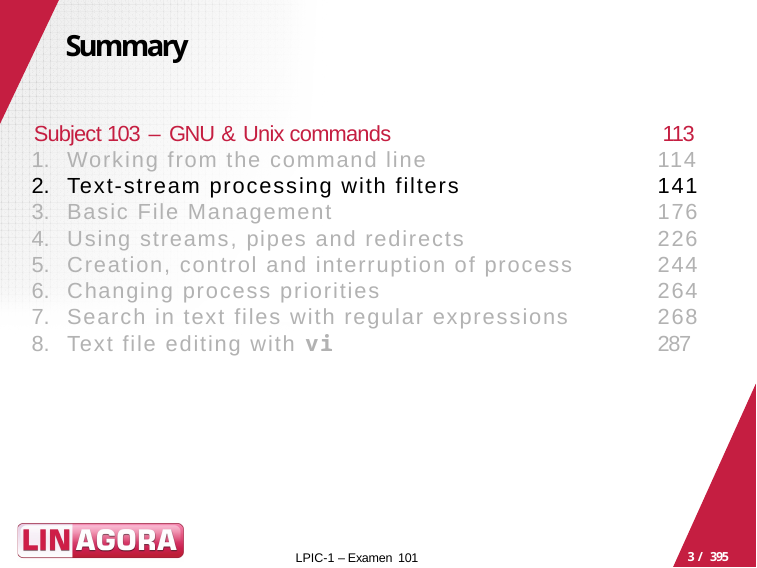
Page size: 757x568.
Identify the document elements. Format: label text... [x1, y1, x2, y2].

text_box Subject 103 – GNU & Unix commands 113 Working from the command line 114 Text-stream processing with filters 141 Basic File Management 176 Using streams, pipes and redirects 226 Creation, control and interruption of process 244 Changing process priorities 264 Search in text files with regular expressions 268 Text file editing with vi 287 [31, 119, 725, 568]
text_box LPIC-1 – Examen 101 [293, 549, 420, 568]
text_box Summary [63, 26, 697, 119]
text_box <numéro> / 395 [683, 549, 747, 568]
text_box [17, 520, 184, 562]
picture [0, 0, 352, 352]
